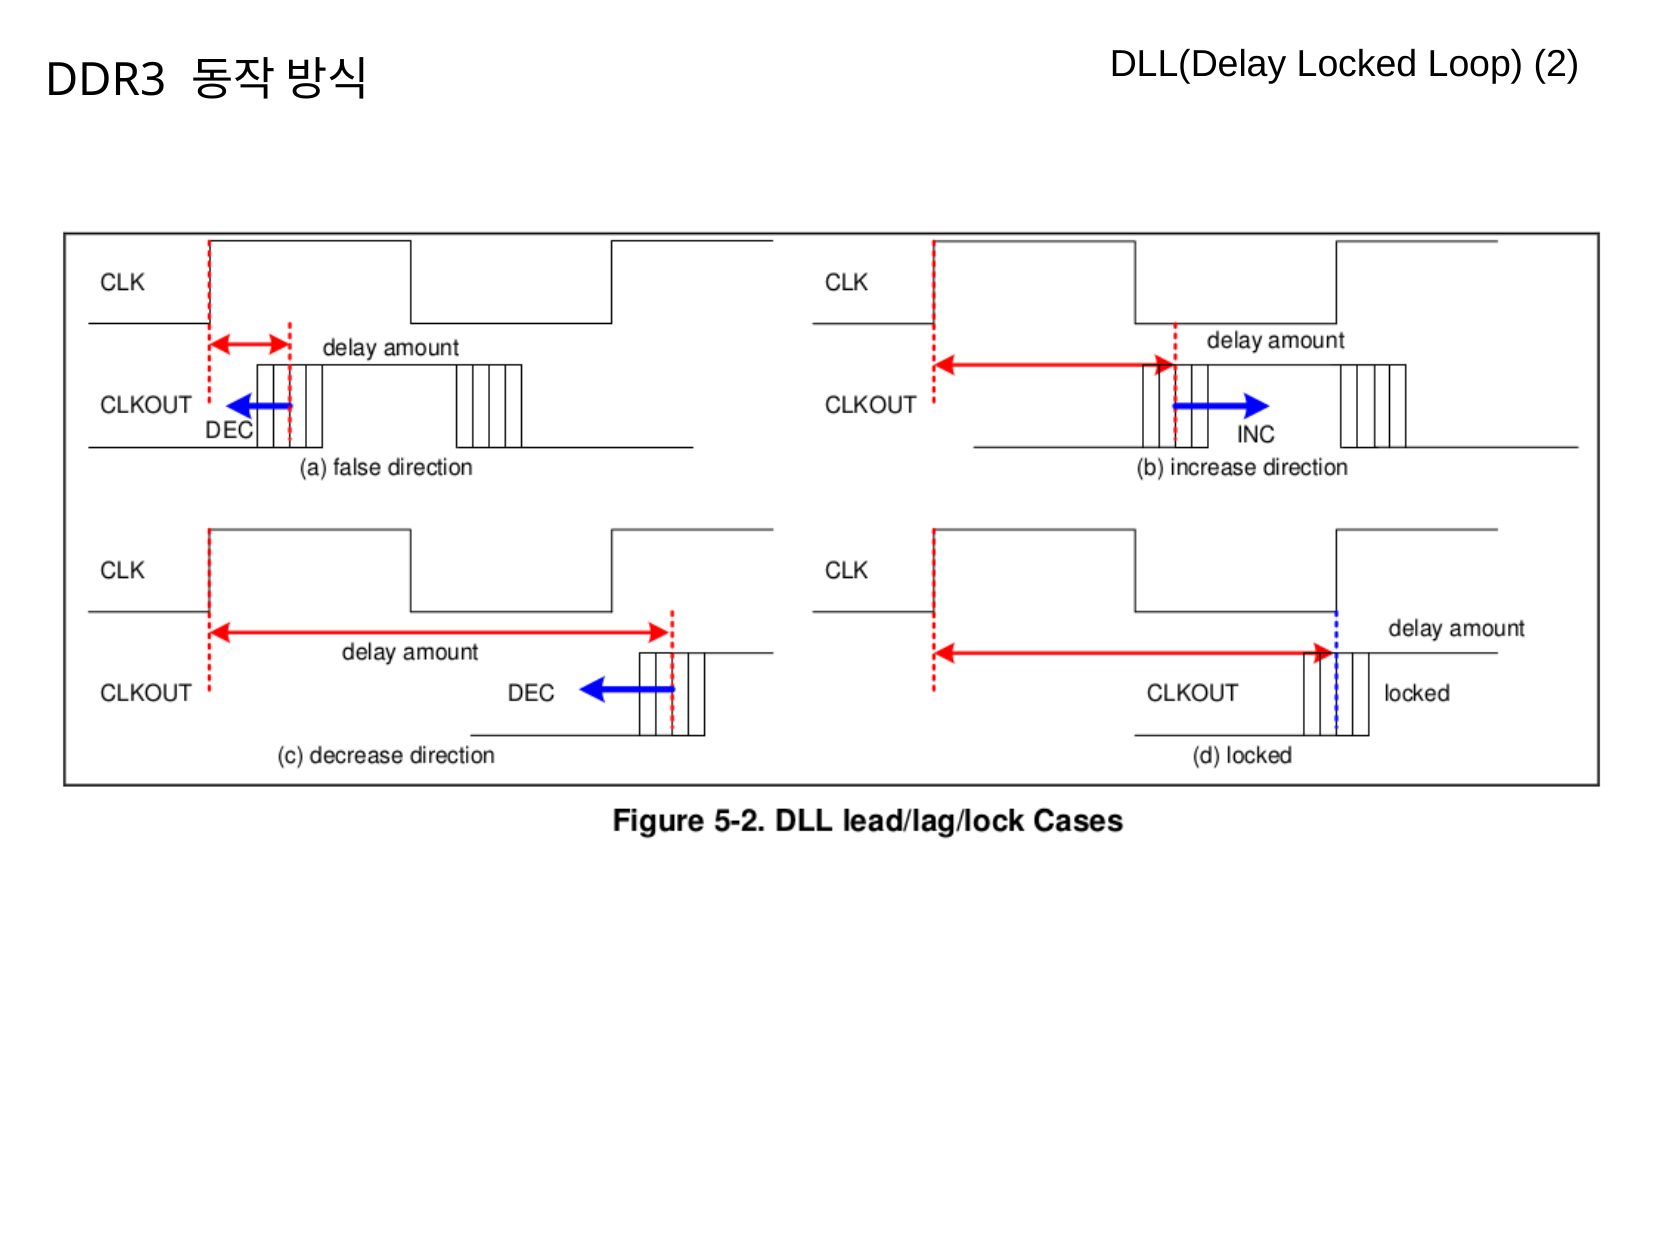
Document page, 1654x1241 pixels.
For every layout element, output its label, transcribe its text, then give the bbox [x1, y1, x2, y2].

picture [59, 224, 1606, 841]
text_box DLL(Delay Locked Loop) (2) [1095, 34, 1626, 134]
text_box DDR3 동작 방식 [30, 34, 466, 106]
